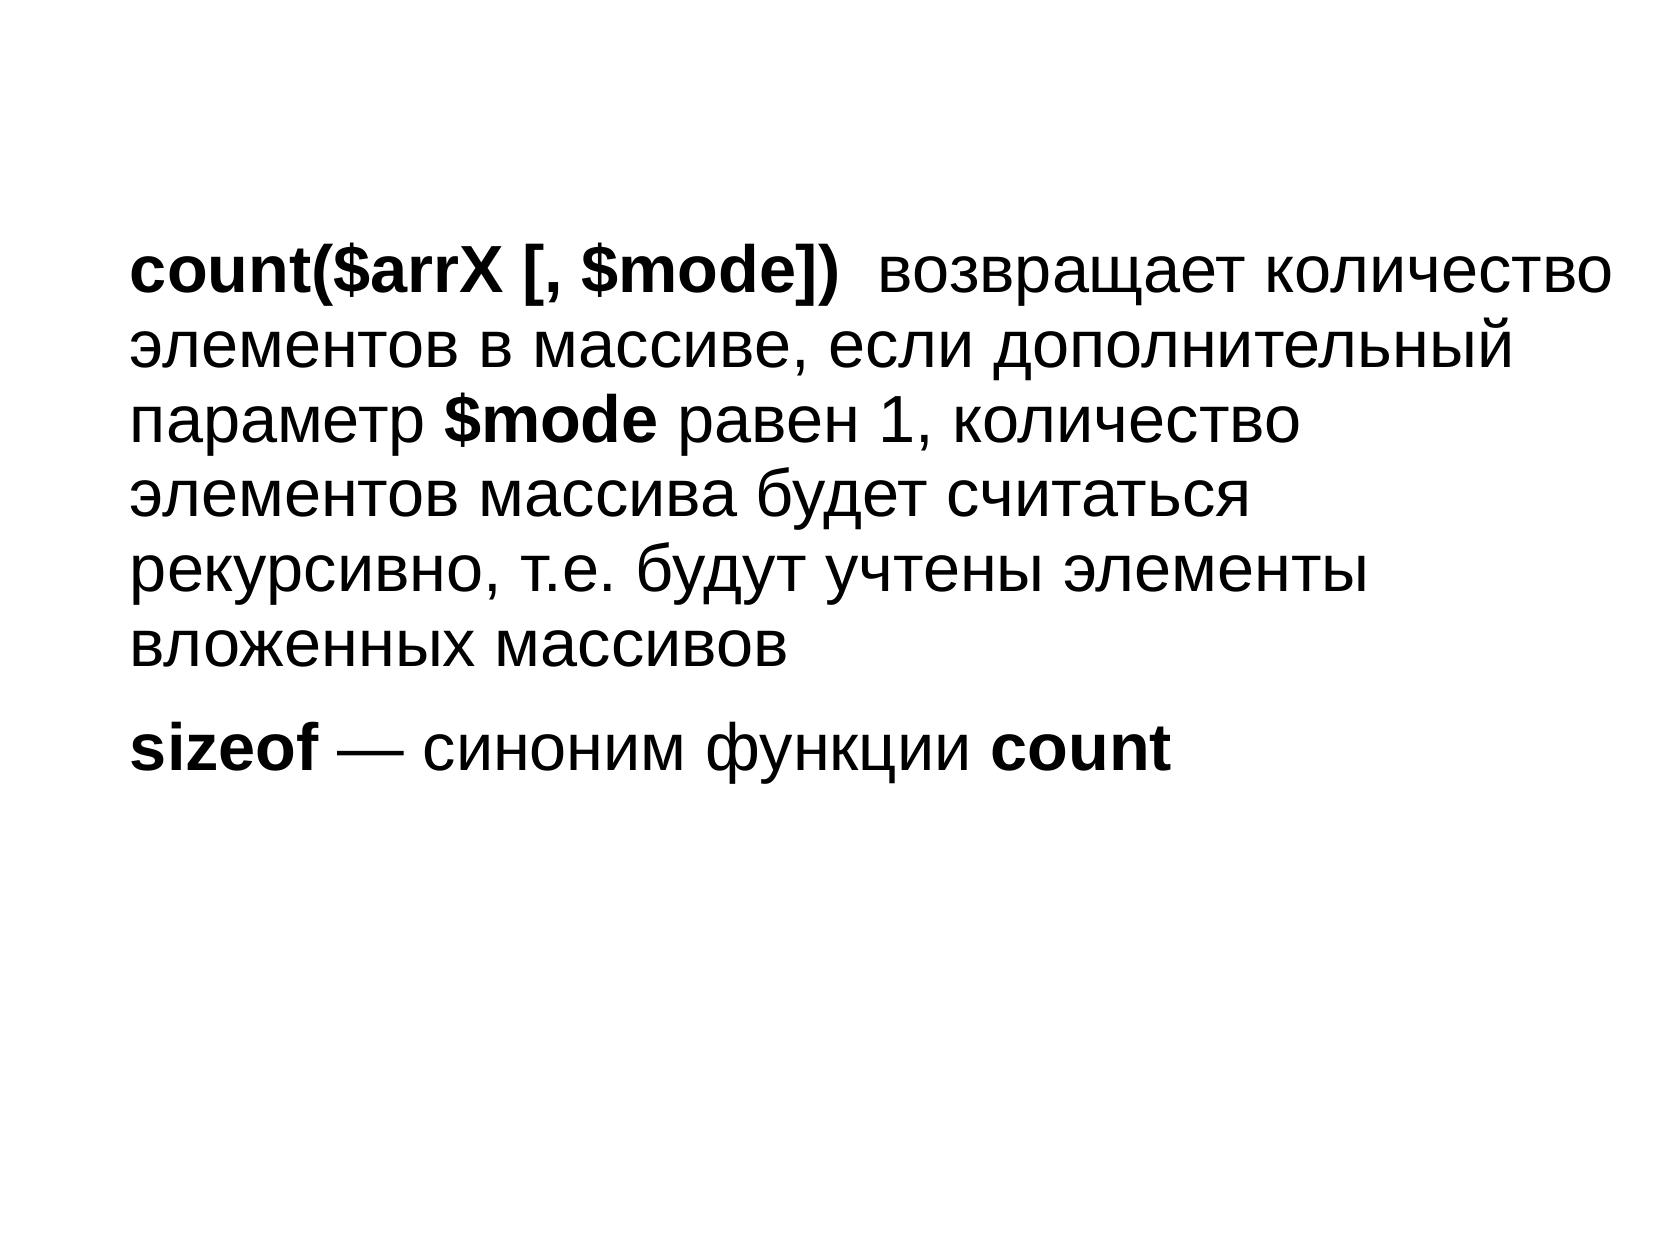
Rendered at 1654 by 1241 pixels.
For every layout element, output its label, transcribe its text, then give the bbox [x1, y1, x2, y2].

list count($arrX [, $mode]) возвращает количество элементов в массиве, если дополнительный параметр $mode равен 1, количество элементов массива будет считаться рекурсивно, т.е. будут учтены элементы вложенных массивов sizeof — синоним функции count [59, 23, 1625, 1058]
